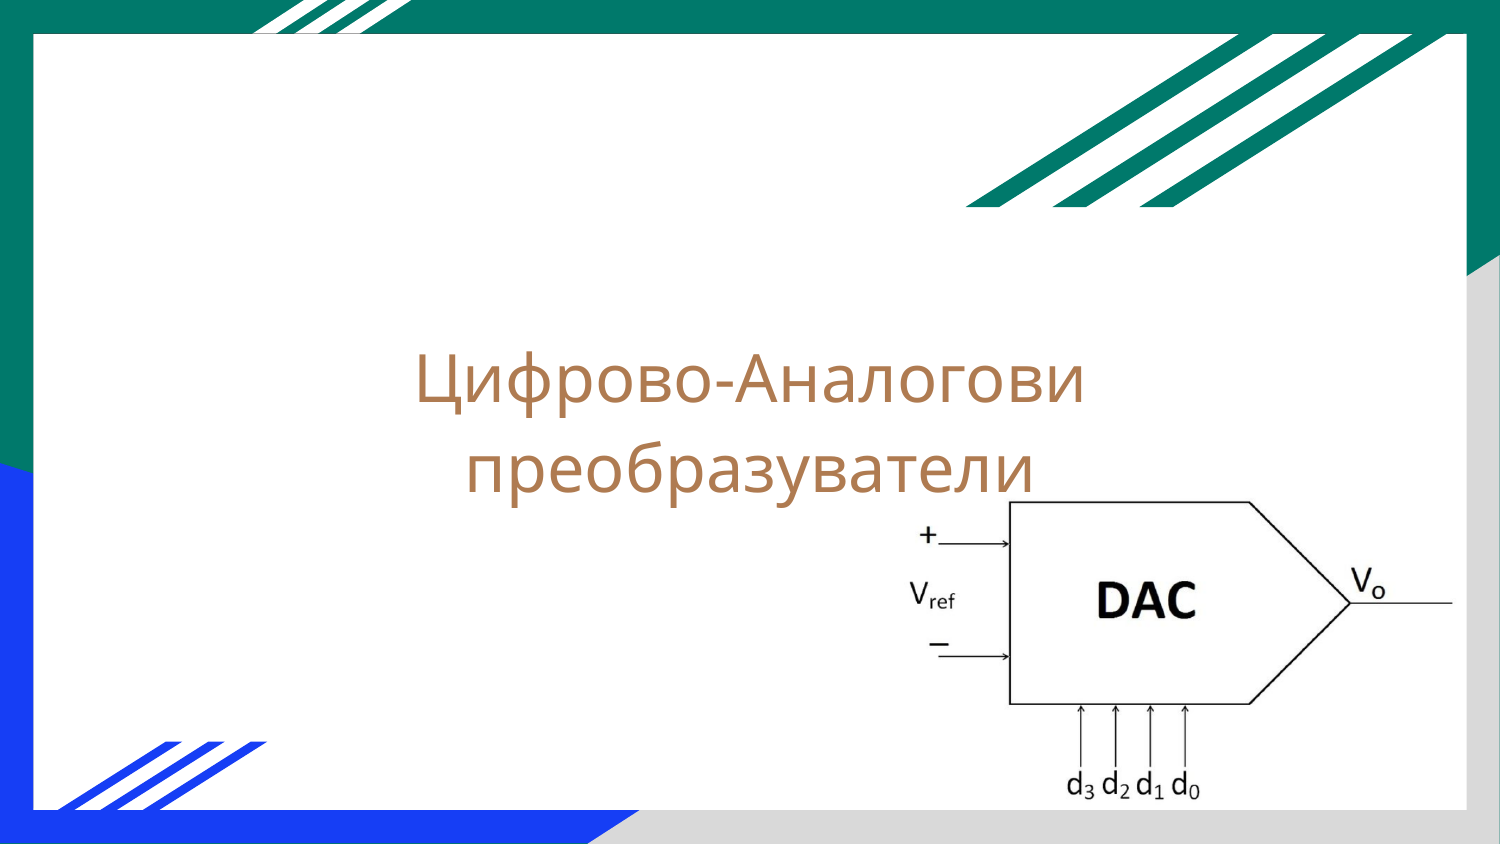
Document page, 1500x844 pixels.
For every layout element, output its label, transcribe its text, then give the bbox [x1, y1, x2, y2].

title Цифрово-Аналогови преобразуватели [228, 213, 1274, 630]
picture [904, 492, 1461, 806]
